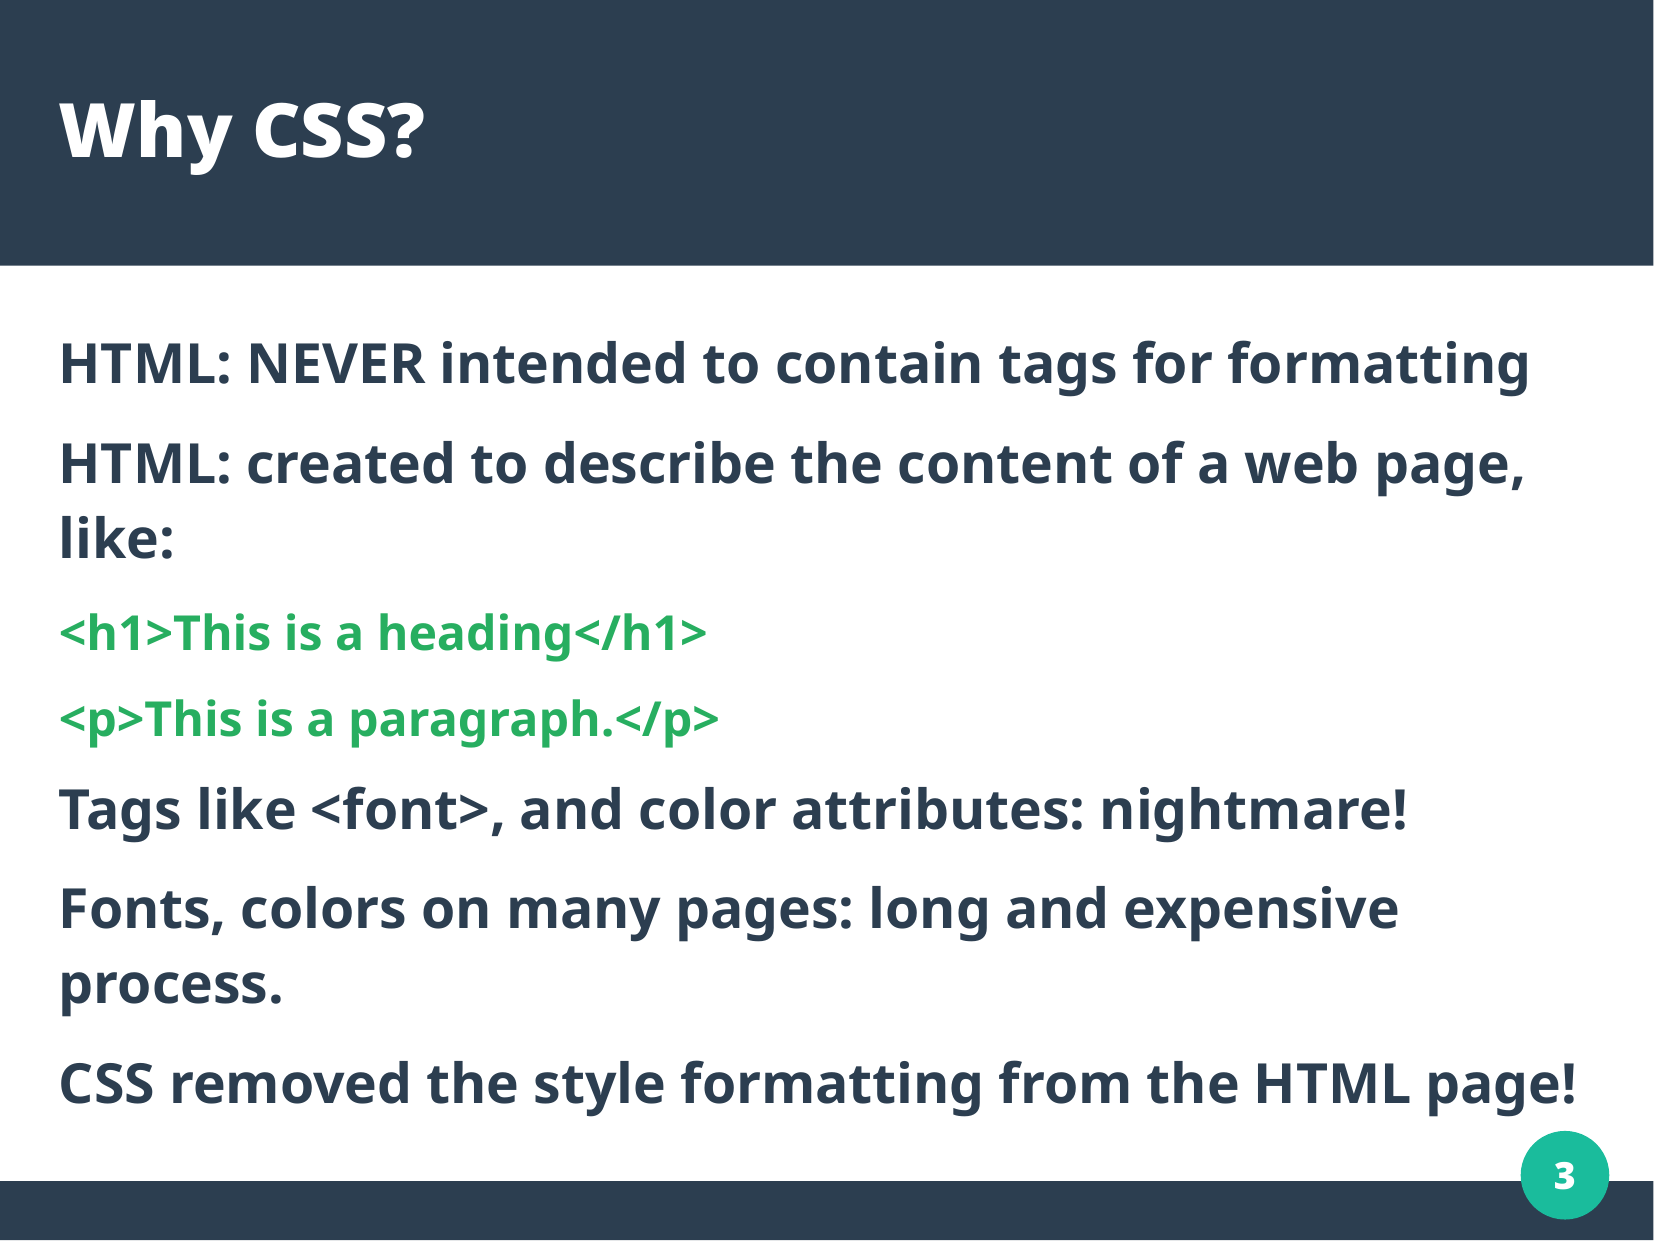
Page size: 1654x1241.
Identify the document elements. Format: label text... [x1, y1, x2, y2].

title Why CSS? [59, 49, 1595, 207]
list HTML: NEVER intended to contain tags for formatting HTML: created to describe the content of a web page, like: <h1>This is a heading</h1> <p>This is a paragraph.</p> Tags like <font>, and color attributes: nightmare! Fonts, colors on many pages: long and expensive process. CSS removed the style formatting from the HTML page! [59, 324, 1595, 1152]
